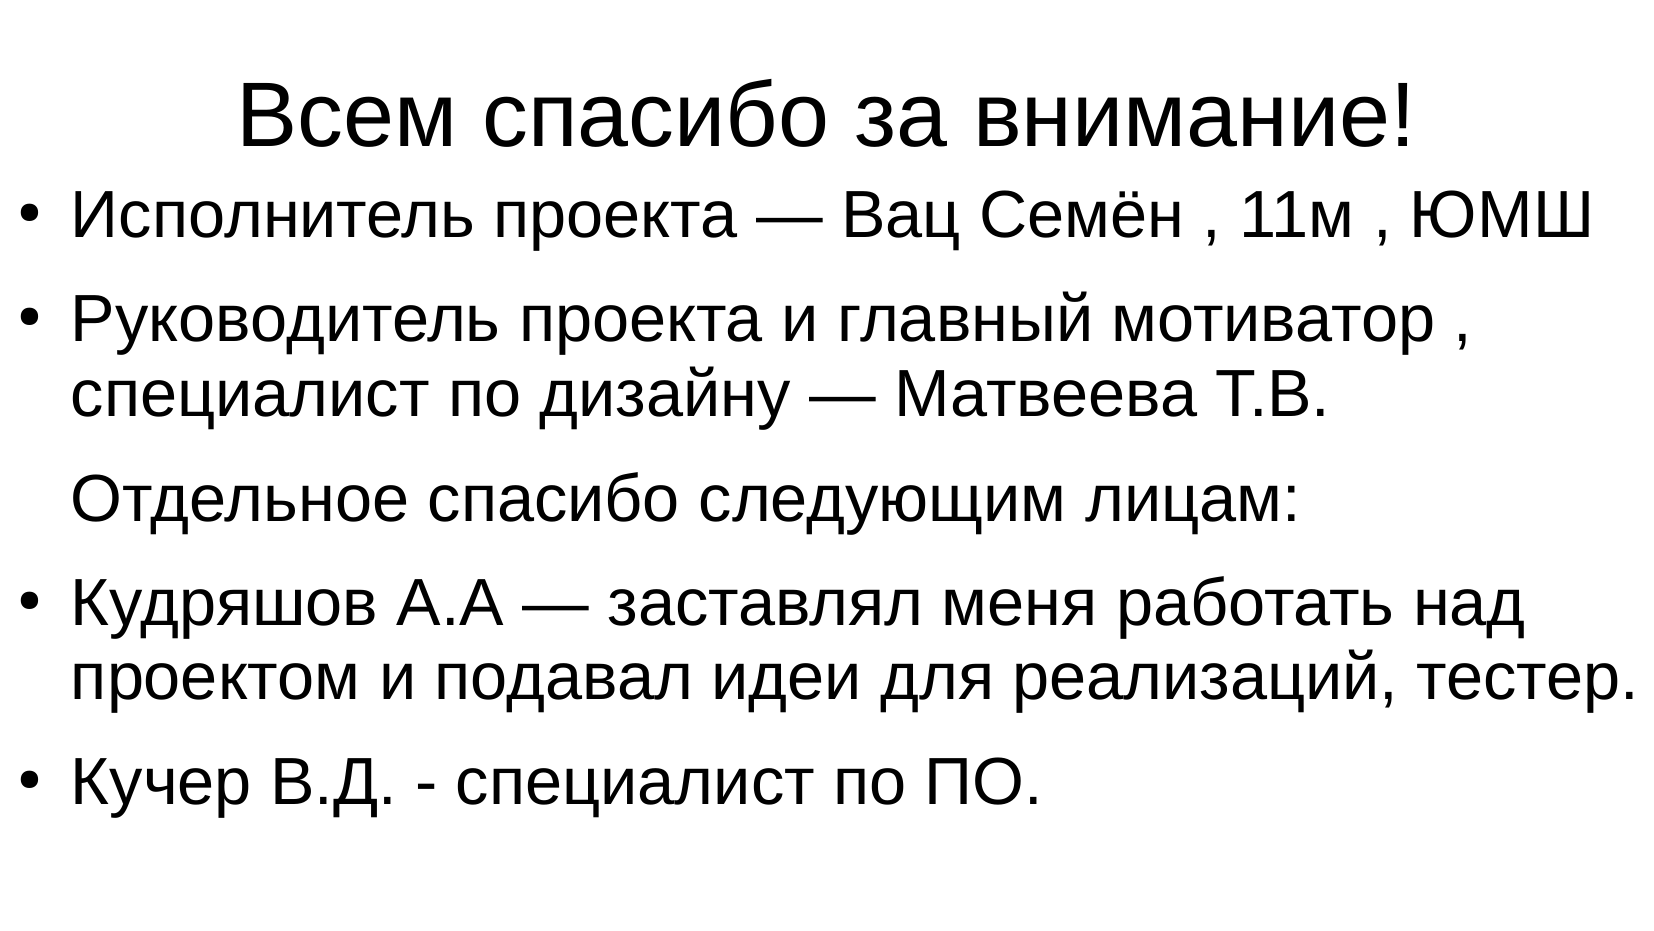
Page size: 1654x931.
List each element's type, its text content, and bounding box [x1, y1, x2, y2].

title Всем спасибо за внимание! [82, 37, 1571, 177]
list Исполнитель проекта — Вац Семён , 11м , ЮМШ Руководитель проекта и главный мотиватор , специалист по дизайну — Матвеева Т.В. Отдельное спасибо следующим лицам: Кудряшов А.А — заставлял меня работать над проектом и подавал идеи для реализаций, тестер. Кучер В.Д. - специалист по ПО. [0, 177, 1654, 931]
